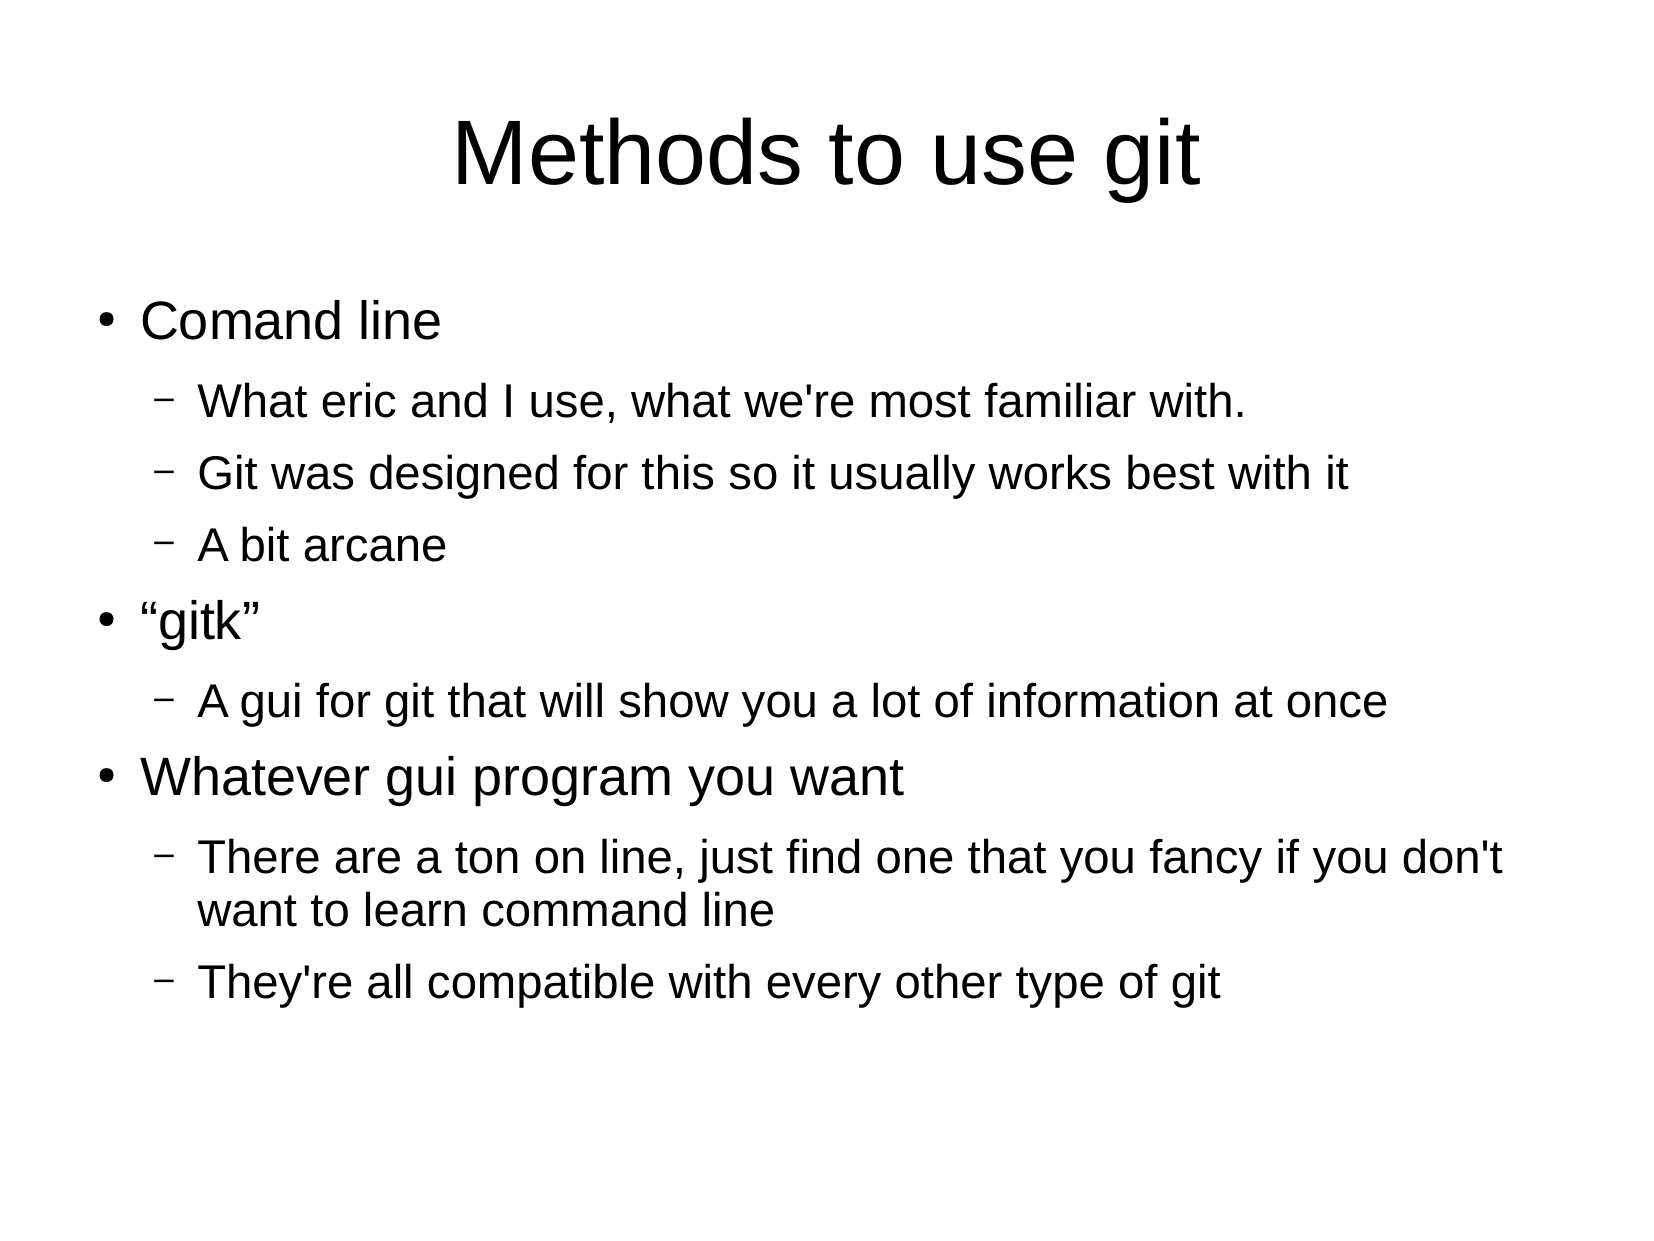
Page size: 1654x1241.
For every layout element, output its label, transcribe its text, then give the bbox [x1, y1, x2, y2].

list Comand line What eric and I use, what we're most familiar with. Git was designed for this so it usually works best with it A bit arcane “gitk” A gui for git that will show you a lot of information at once Whatever gui program you want There are a ton on line, just find one that you fancy if you don't want to learn command line They're all compatible with every other type of git [82, 290, 1571, 1010]
title Methods to use git [82, 49, 1571, 257]
